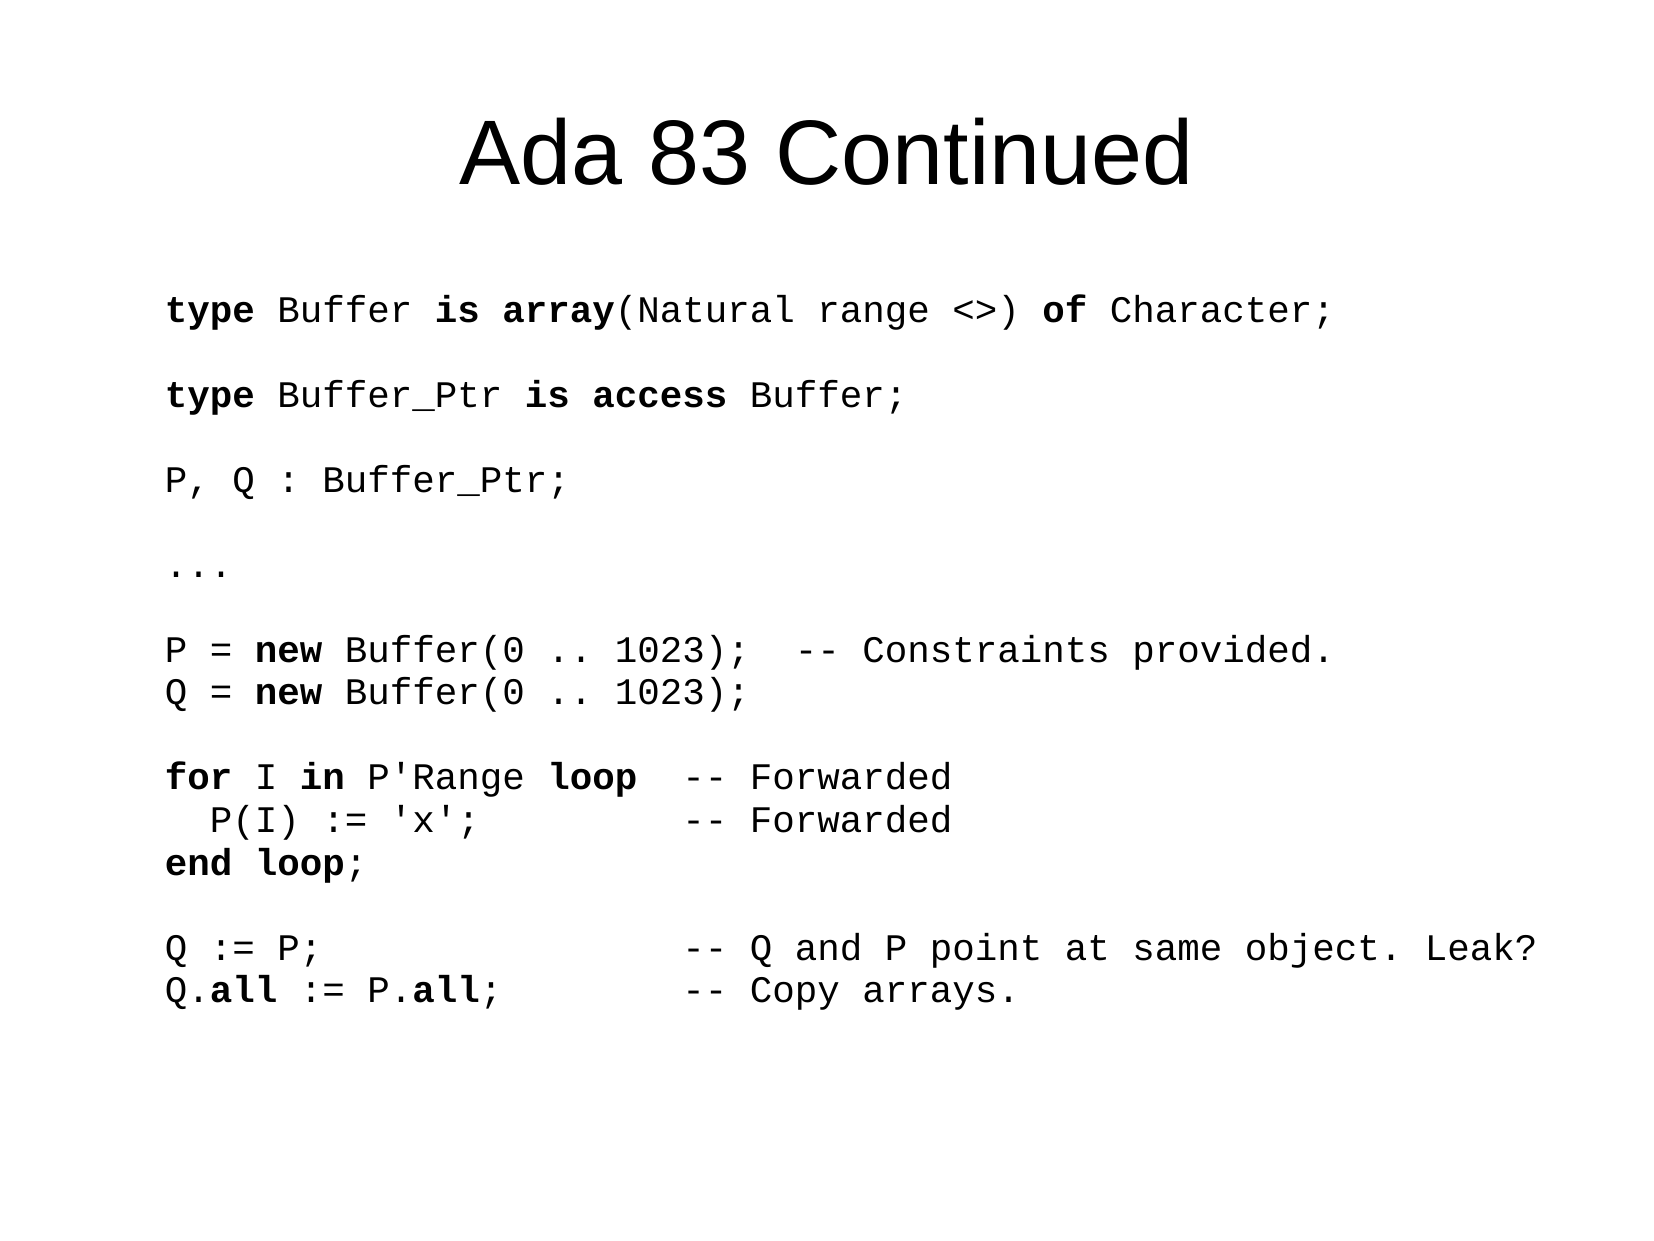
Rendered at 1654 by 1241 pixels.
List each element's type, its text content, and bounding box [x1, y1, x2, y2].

title Ada 83 Continued [82, 49, 1571, 257]
text_box type Buffer is array(Natural range <>) of Character; type Buffer_Ptr is access Buffer; P, Q : Buffer_Ptr; ... P = new Buffer(0 .. 1023); -- Constraints provided. Q = new Buffer(0 .. 1023); for I in P'Range loop -- Forwarded P(I) := 'x'; -- Forwarded end loop; Q := P; -- Q and P point at same object. Leak? Q.all := P.all; -- Copy arrays. [150, 283, 1553, 995]
